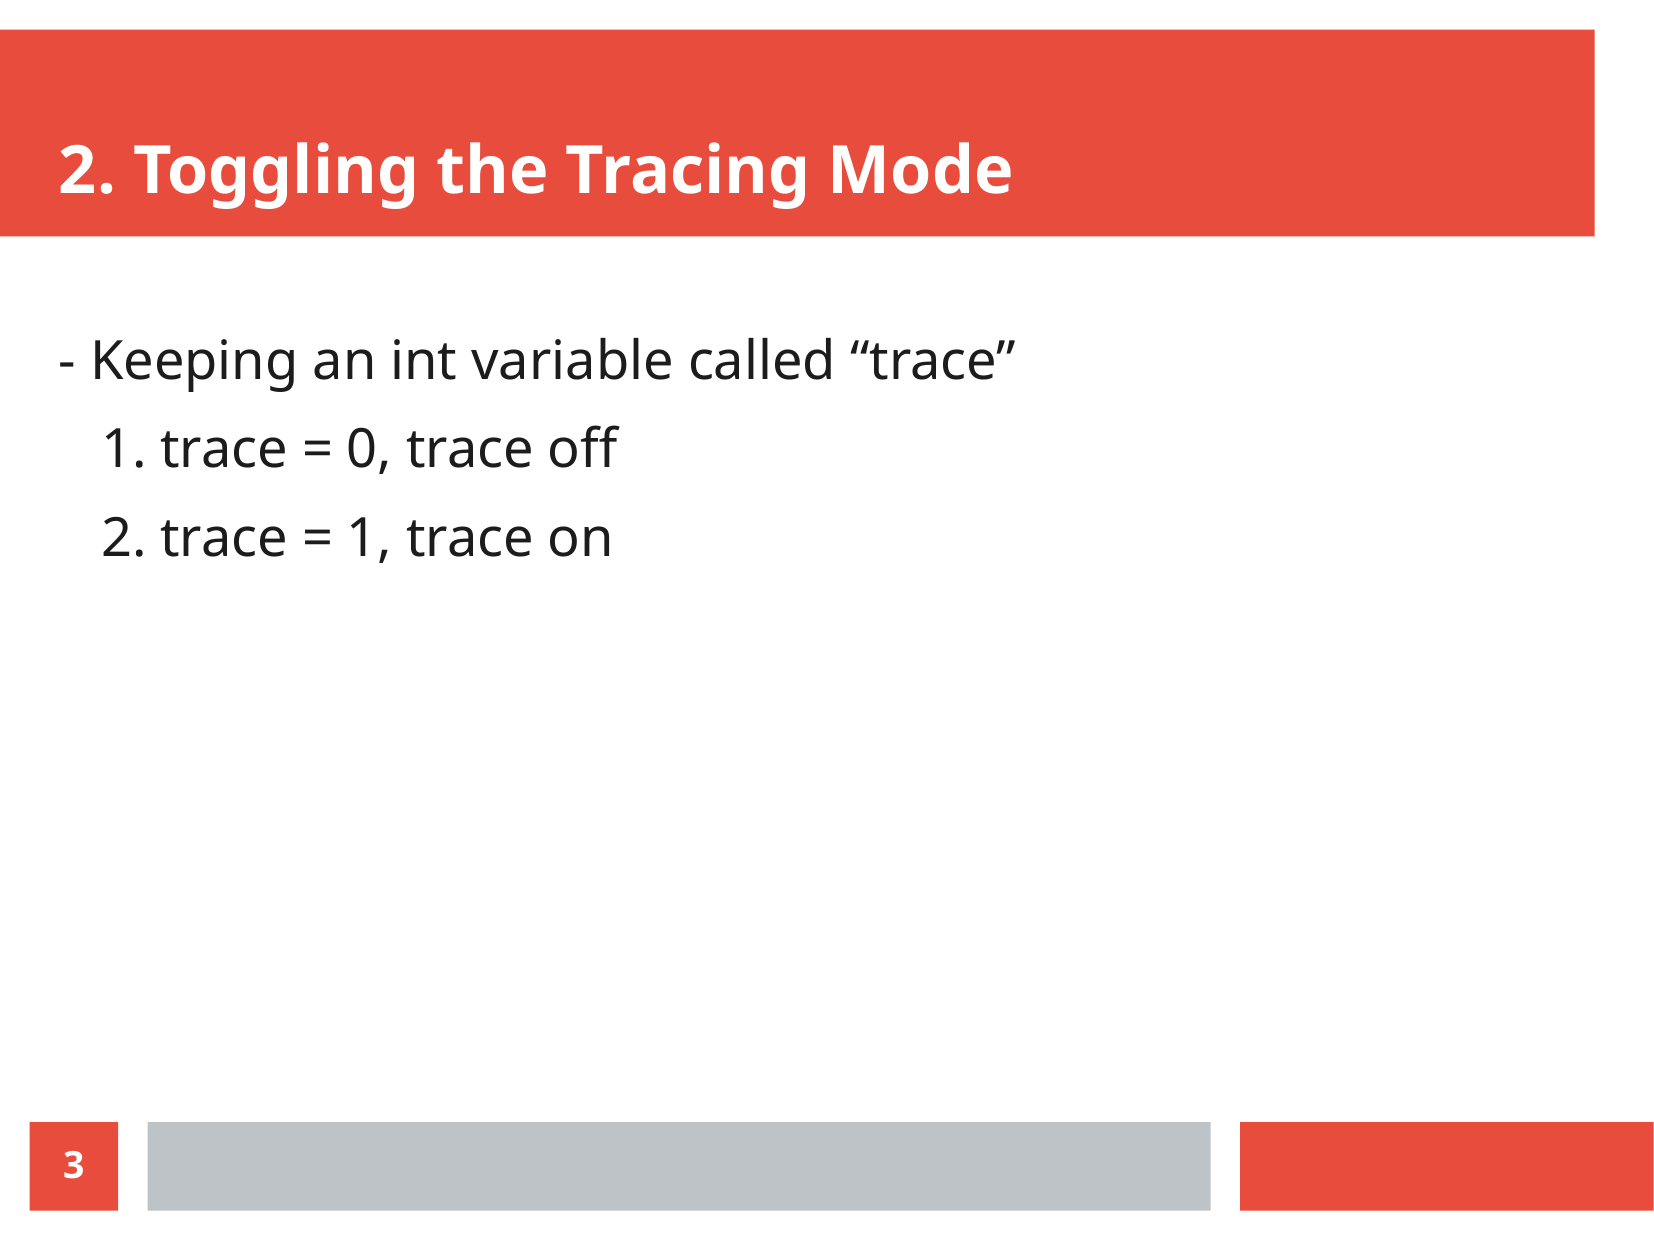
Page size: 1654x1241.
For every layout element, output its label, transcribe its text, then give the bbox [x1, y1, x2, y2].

title 2. Toggling the Tracing Mode [59, 59, 1595, 207]
list - Keeping an int variable called “trace” 1. trace = 0, trace off 2. trace = 1, trace on [59, 324, 1565, 1093]
text_box [29, 1122, 119, 1211]
